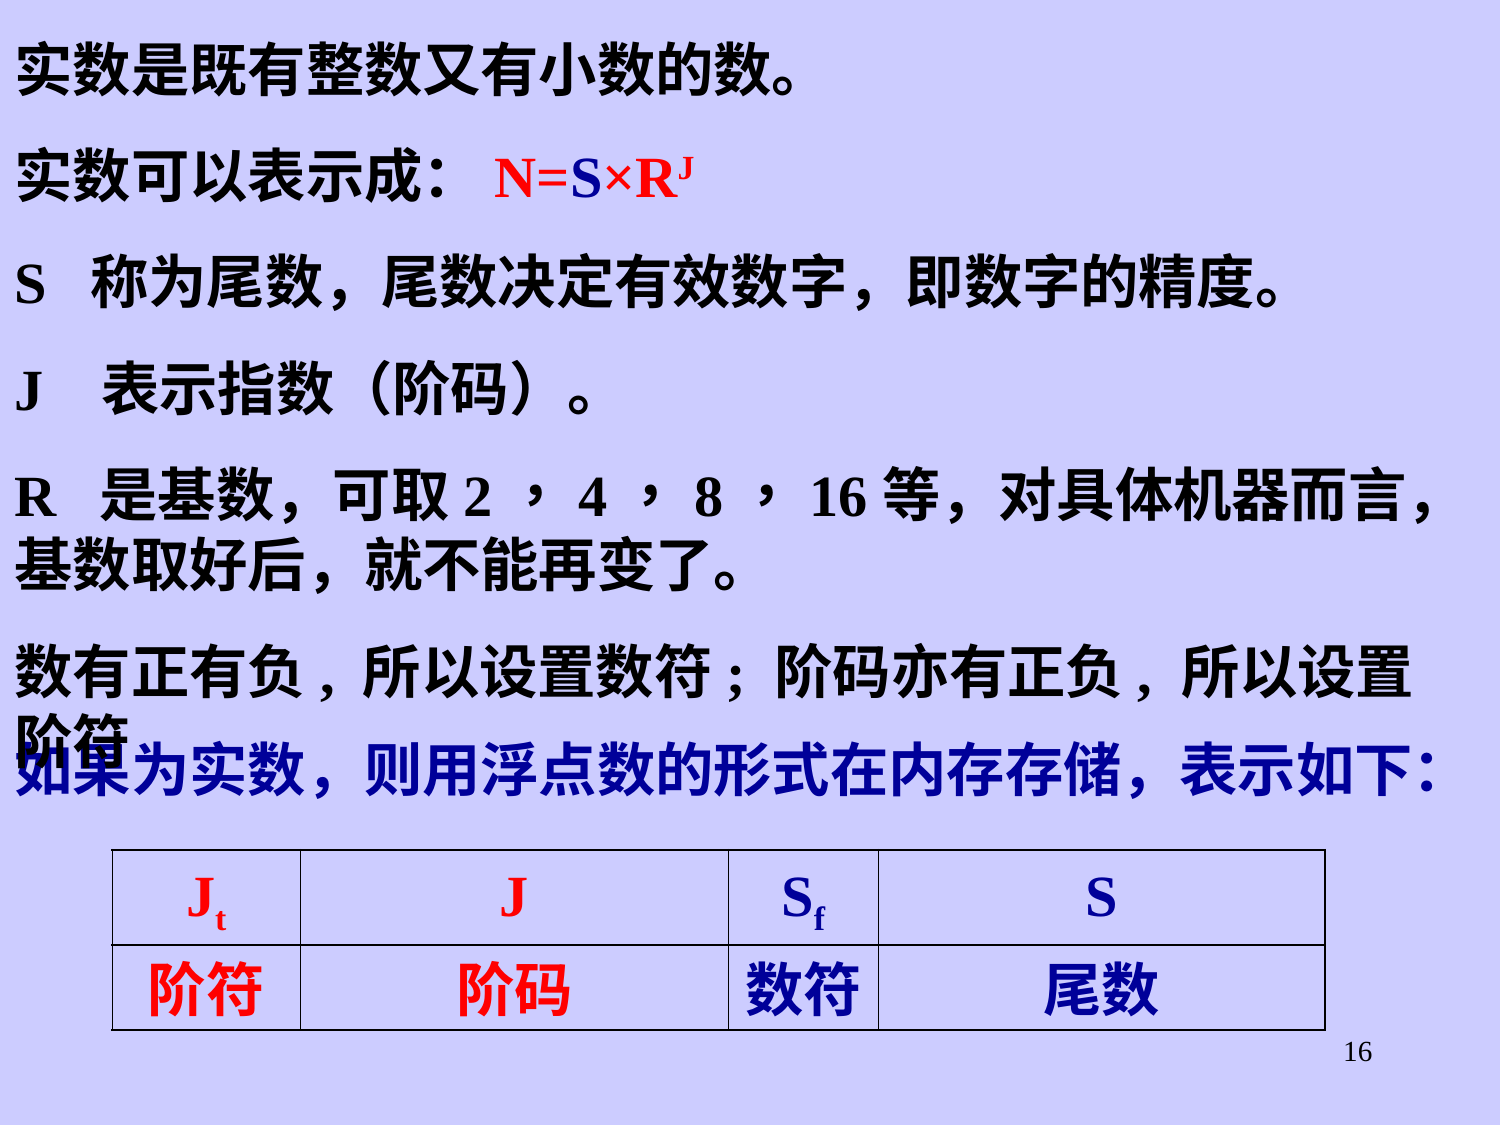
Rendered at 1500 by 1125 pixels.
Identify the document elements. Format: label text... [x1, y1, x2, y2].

table_header J [301, 851, 728, 944]
text_box <编号> [1074, 1025, 1388, 1101]
table_cell 阶码 [301, 946, 728, 1029]
table_cell 阶符 [113, 946, 300, 1029]
table_header Jt [113, 851, 300, 944]
text_box 如果为实数，则用浮点数的形式在内存存储，表示如下： [0, 725, 1500, 811]
text_box 实数是既有整数又有小数的数。 实数可以表示成：N=S×RJ S 称为尾数，尾数决定有效数字，即数字的精度。 J 表示指数（阶码）。 R 是基数，可取2，4，8，16等，对具体机器而言，基数取好后，就不能再变了。 数有正有负, 所以设置数符; 阶码亦有正负, 所以设置阶符 [0, 24, 1471, 783]
table_header Sf [729, 851, 878, 944]
table_cell 尾数 [879, 946, 1324, 1029]
table_cell 数符 [729, 946, 878, 1029]
table_header S [879, 851, 1324, 944]
